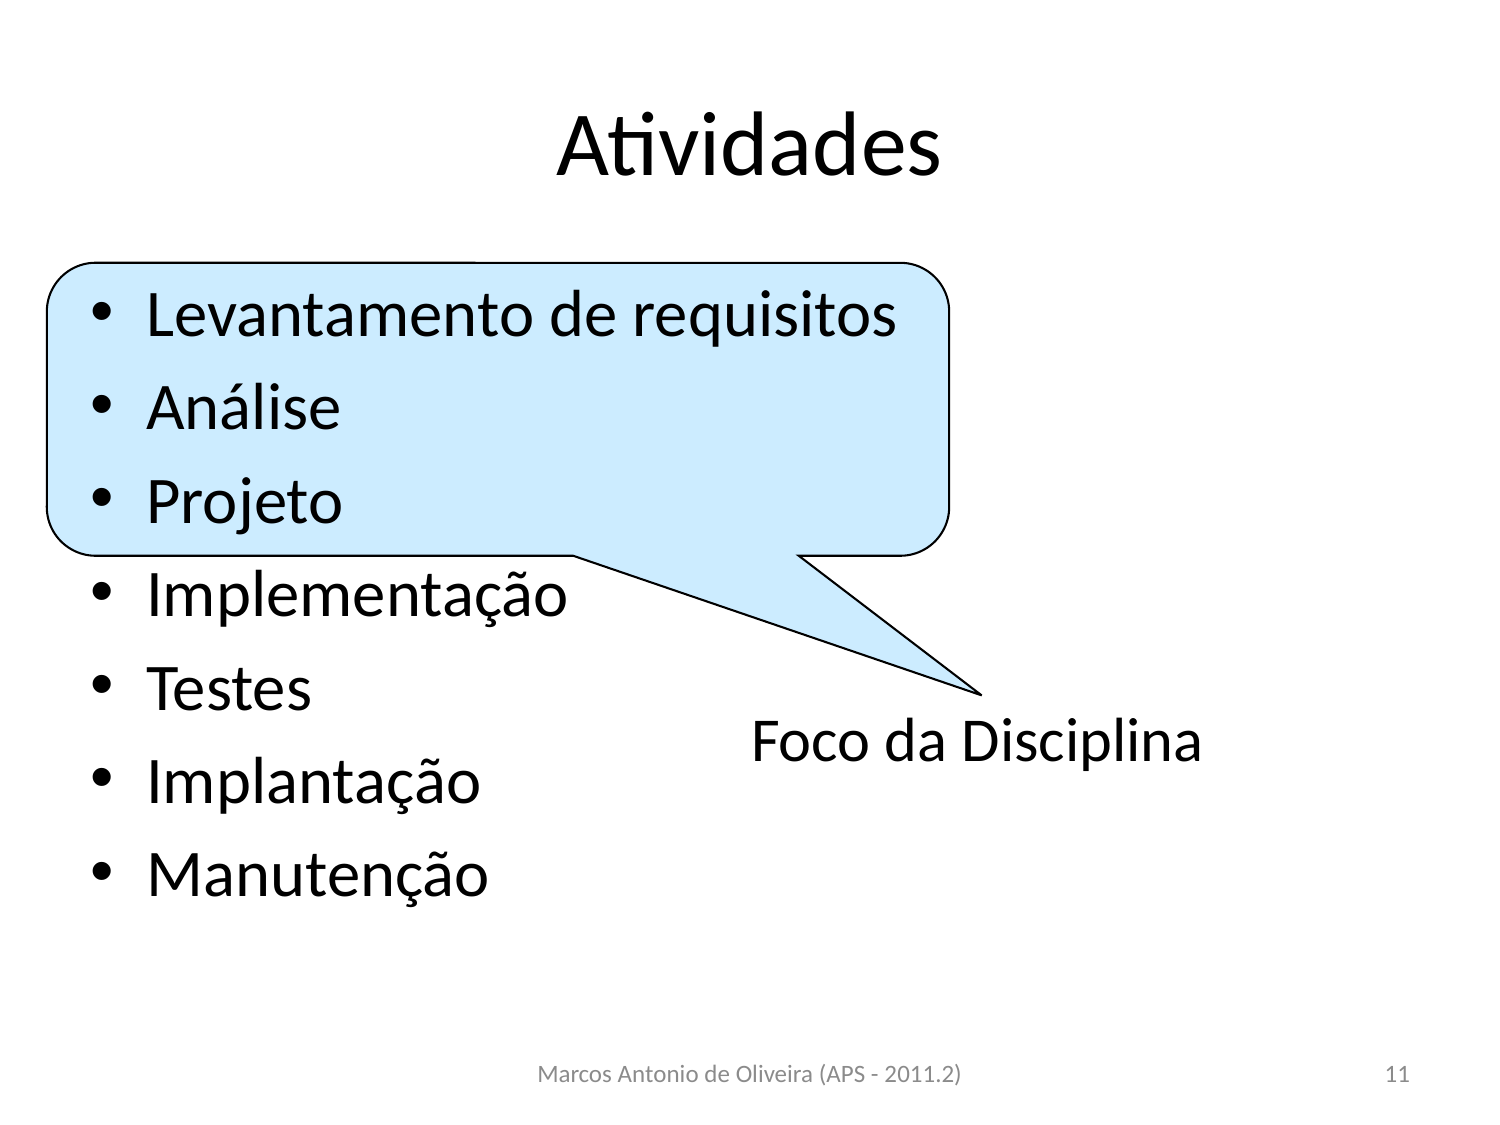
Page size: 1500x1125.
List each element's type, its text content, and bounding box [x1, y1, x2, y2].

footer Marcos Antonio de Oliveira (APS - 2011.2) [512, 1042, 988, 1103]
title Atividades [75, 45, 1425, 233]
text_box [46, 267, 75, 552]
list Levantamento de requisitos Análise Projeto Implementação Testes Implantação Manutenção [75, 262, 1425, 1005]
slide_number <número> [1074, 1042, 1425, 1103]
